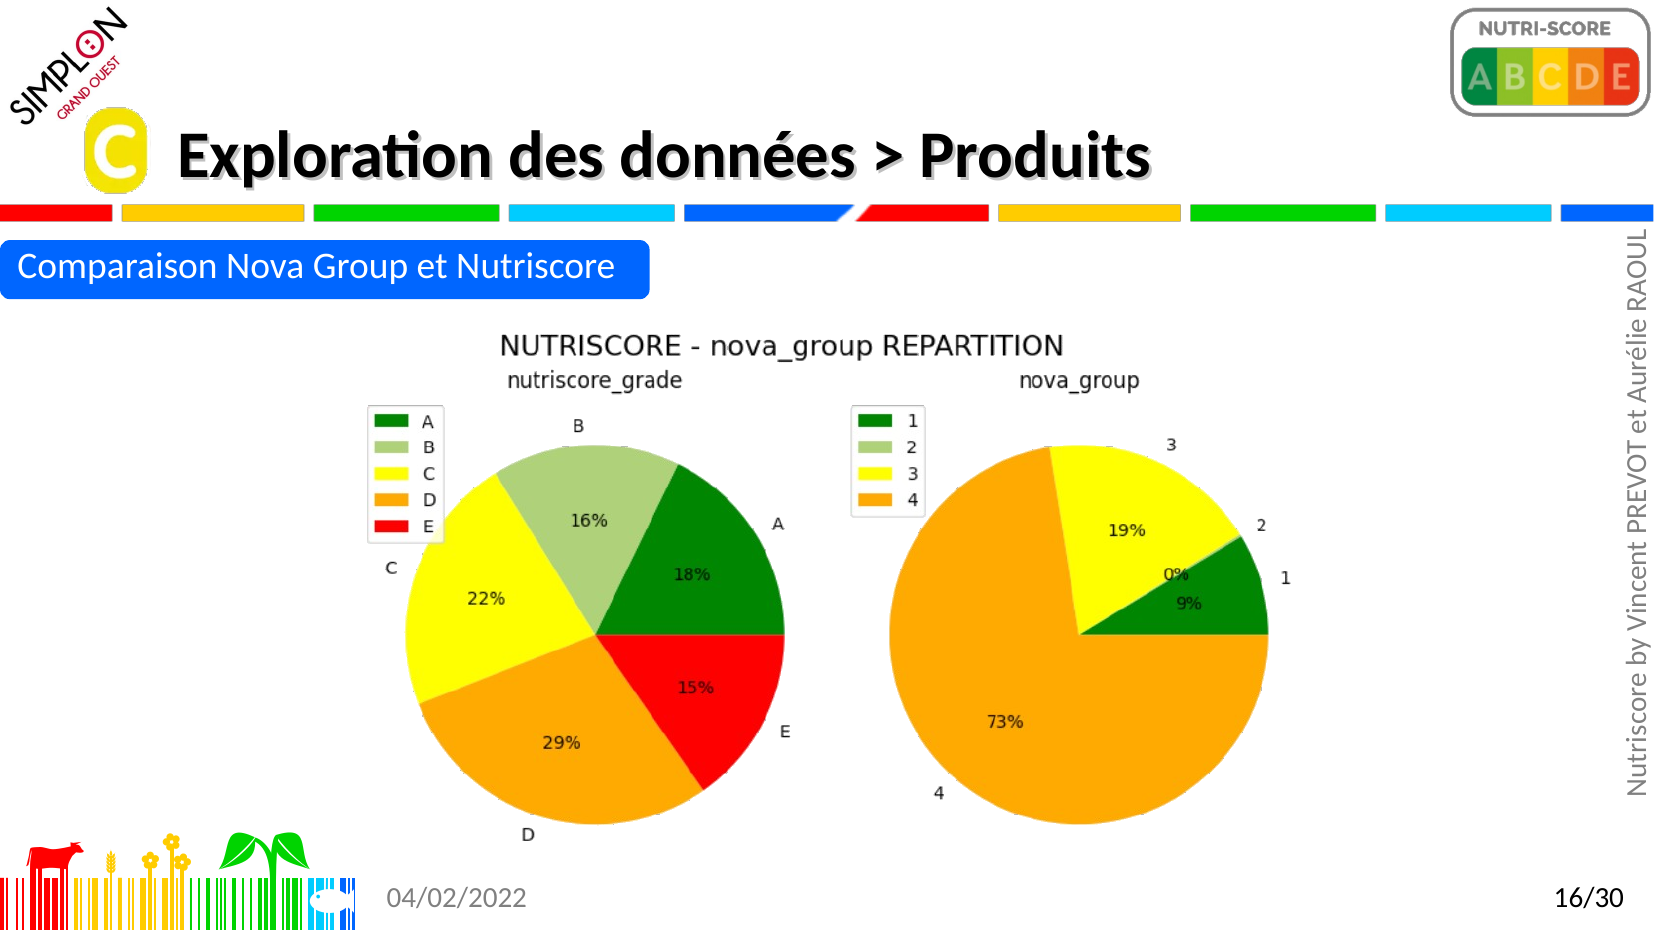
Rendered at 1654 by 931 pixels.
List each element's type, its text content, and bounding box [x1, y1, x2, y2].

text_box Comparaison Nova Group et Nutriscore [0, 240, 650, 300]
picture [1448, 4, 1654, 119]
picture [0, 324, 1300, 930]
picture [82, 106, 151, 195]
title Exploration des données > Produits [177, 108, 1571, 213]
picture [2, 2, 147, 147]
picture [0, 200, 1654, 225]
